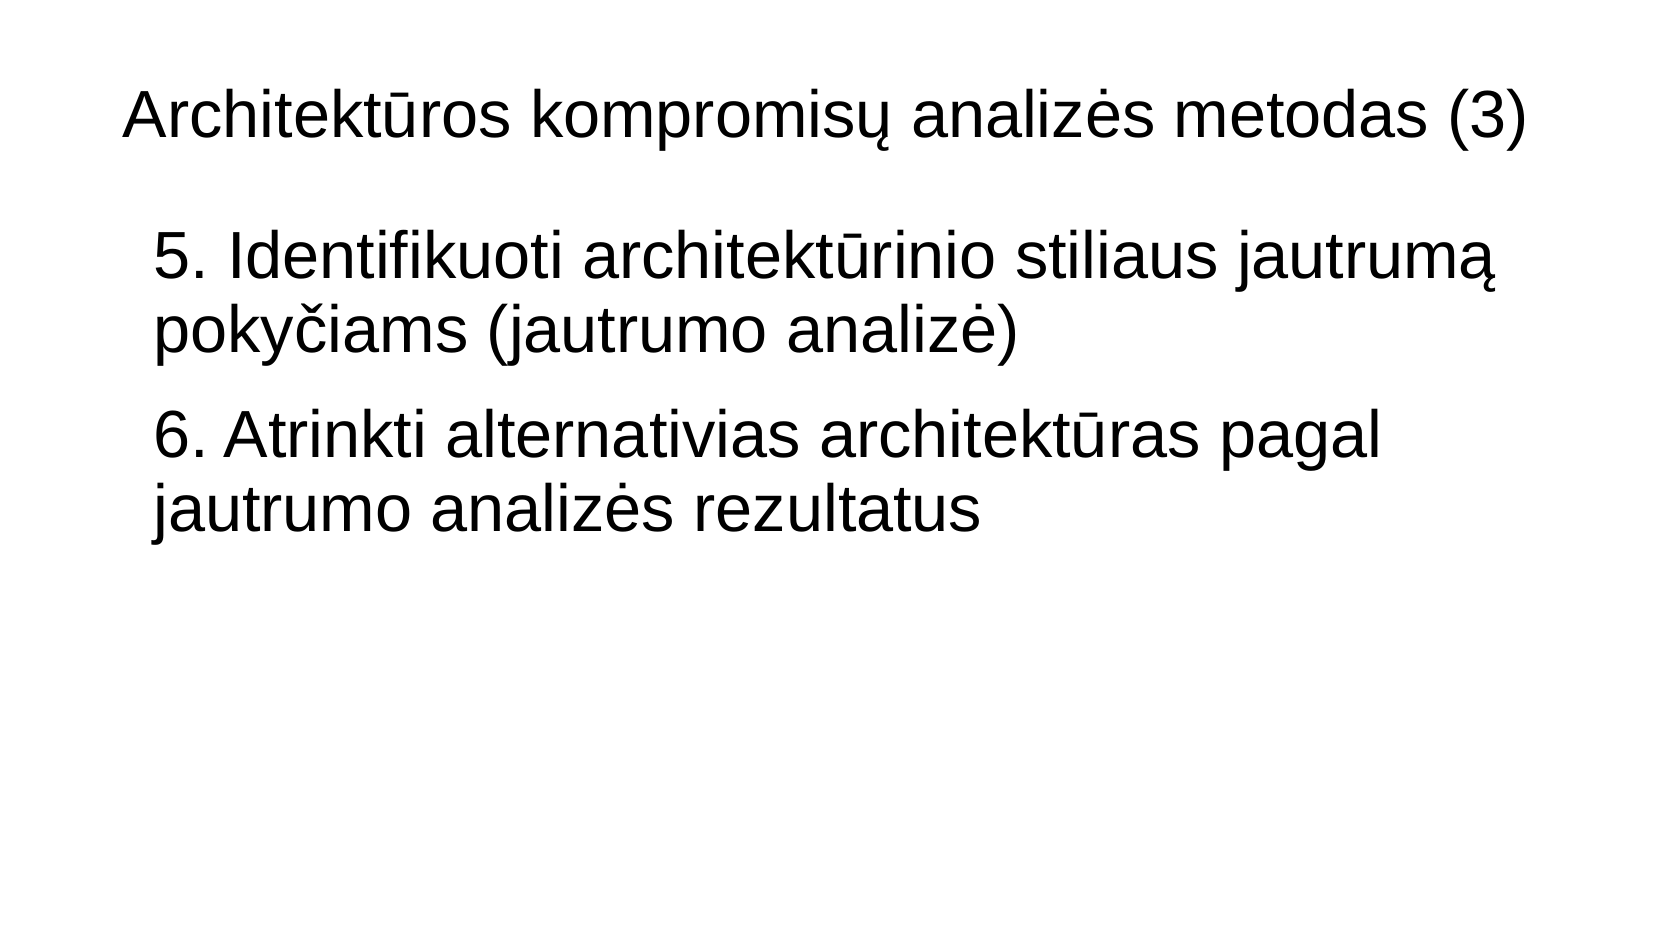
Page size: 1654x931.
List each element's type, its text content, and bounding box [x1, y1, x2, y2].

title Architektūros kompromisų analizės metodas (3) [82, 37, 1571, 193]
list 5. Identifikuoti architektūrinio stiliaus jautrumą pokyčiams (jautrumo analizė) 6. Atrinkti alternativias architektūras pagal jautrumo analizės rezultatus [82, 217, 1571, 758]
